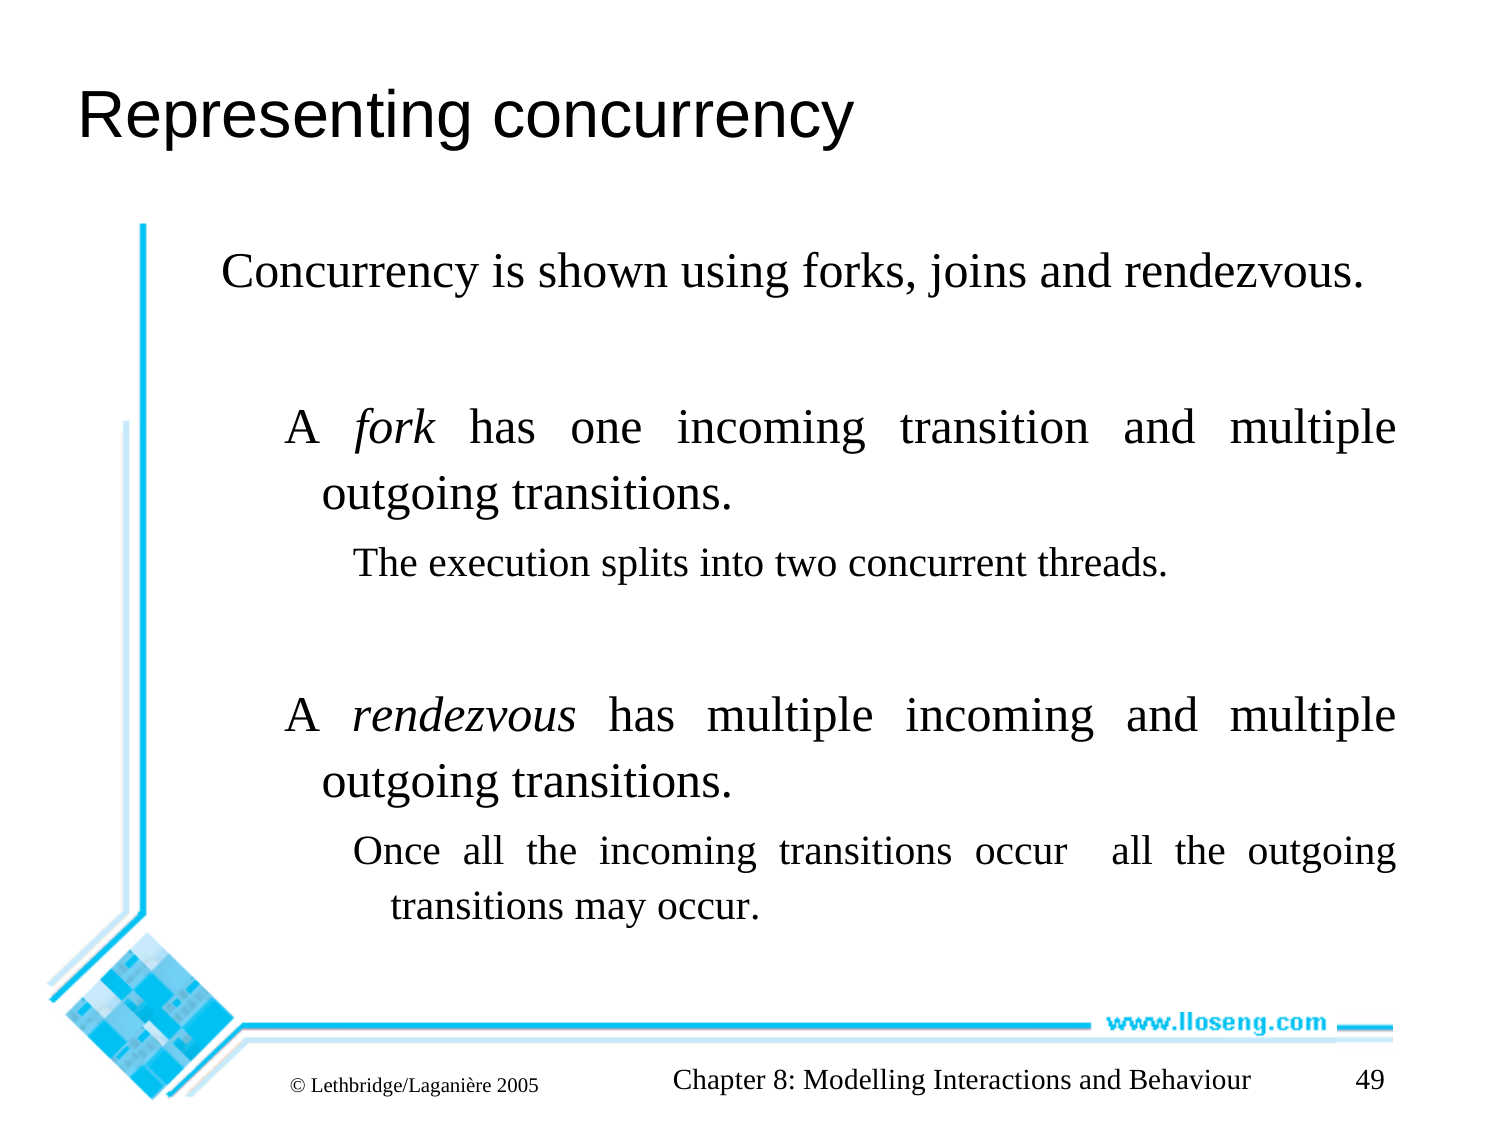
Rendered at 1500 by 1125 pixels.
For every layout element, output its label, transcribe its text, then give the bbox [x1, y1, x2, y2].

picture [35, 212, 1393, 1102]
title Representing concurrency [62, 37, 1413, 188]
text_box © Lethbridge/Laganière 2005 [275, 1062, 601, 1125]
text_box <number> [1325, 1050, 1401, 1125]
text_box Chapter 8: Modelling Interactions and Behaviour [624, 1050, 1300, 1125]
list Concurrency is shown using forks, joins and rendezvous. A fork has one incoming transition and multiple outgoing transitions. The execution splits into two concurrent threads. A rendezvous has multiple incoming and multiple outgoing transitions. Once all the incoming transitions occur all the outgoing transitions may occur. [174, 224, 1413, 1013]
